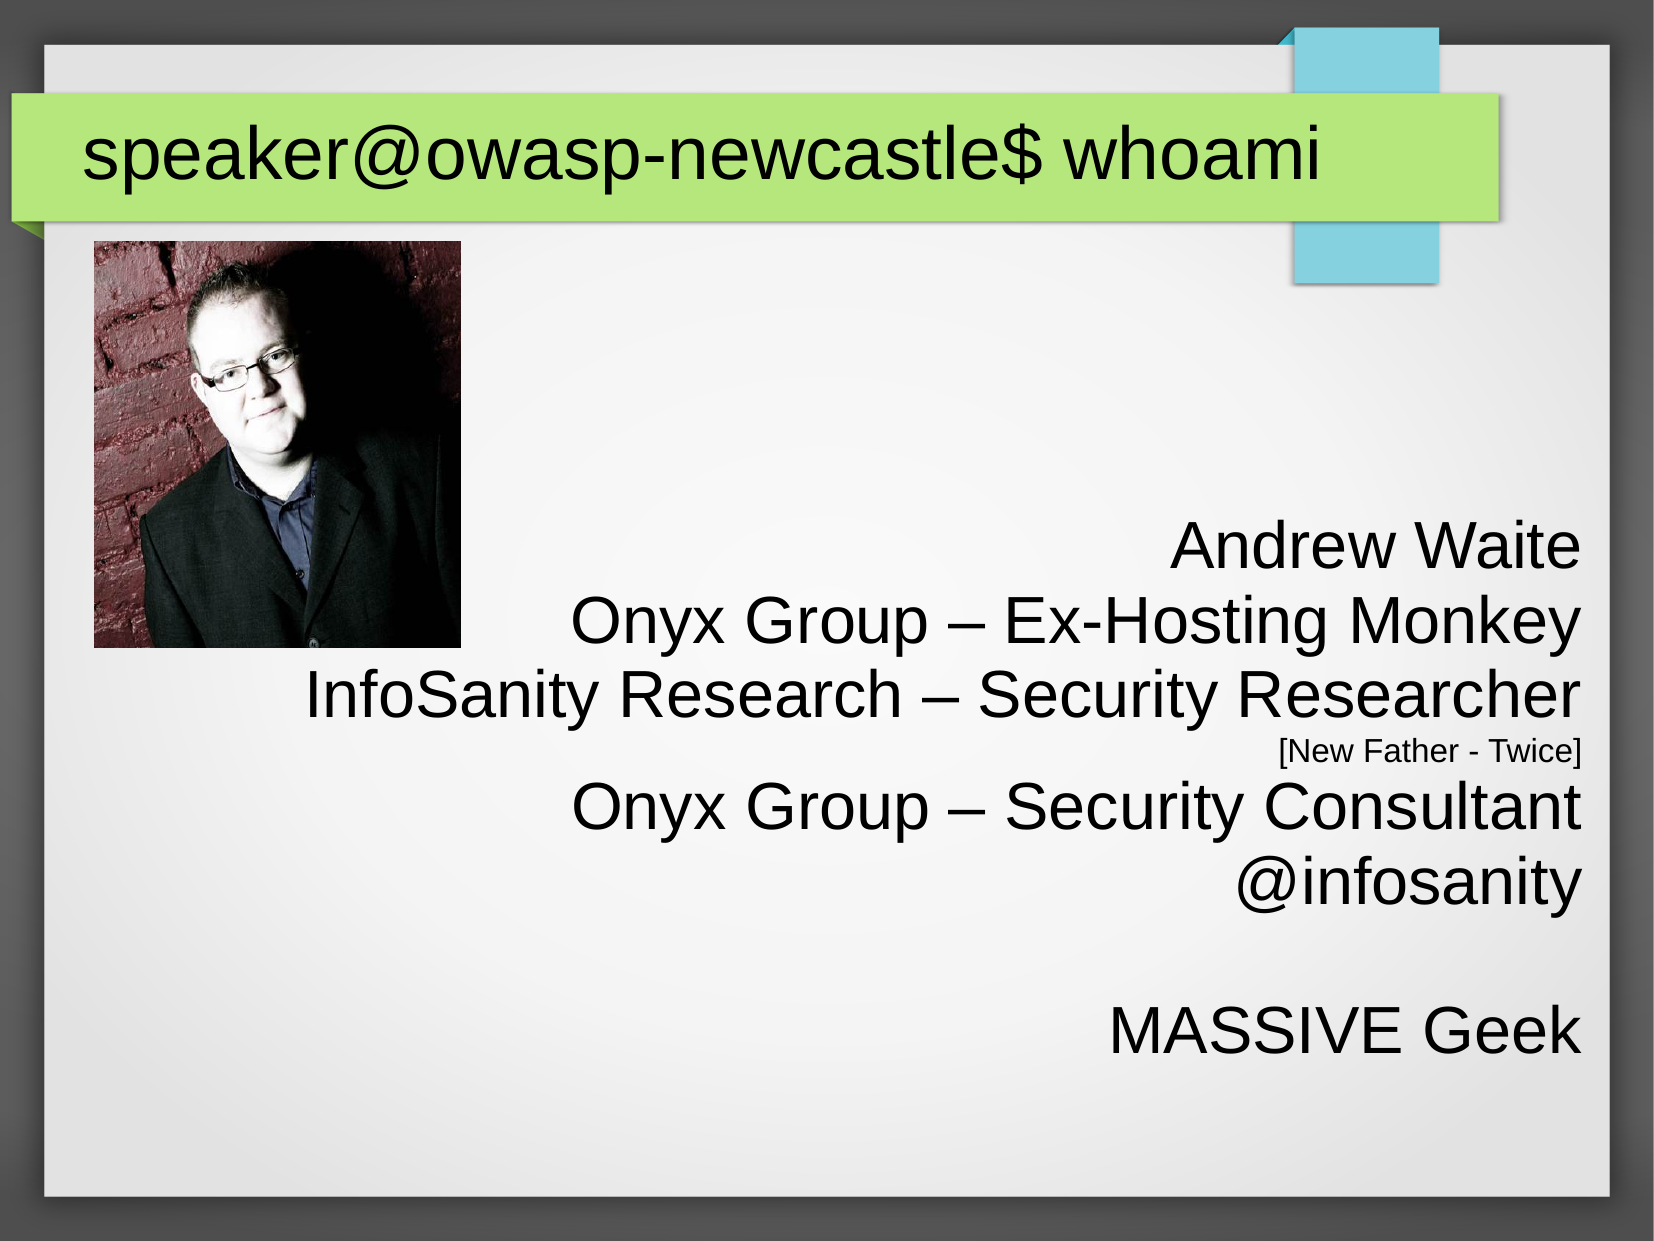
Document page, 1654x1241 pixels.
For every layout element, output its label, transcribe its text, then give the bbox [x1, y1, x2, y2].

title speaker@owasp-newcastle$ whoami [82, 94, 1441, 213]
picture [0, 0, 1654, 1241]
subtitle Andrew Waite Onyx Group – Ex-Hosting Monkey InfoSanity Research – Security Researcher [New Father - Twice] Onyx Group – Security Consultant @infosanity MASSIVE Geek [94, 507, 1583, 1069]
